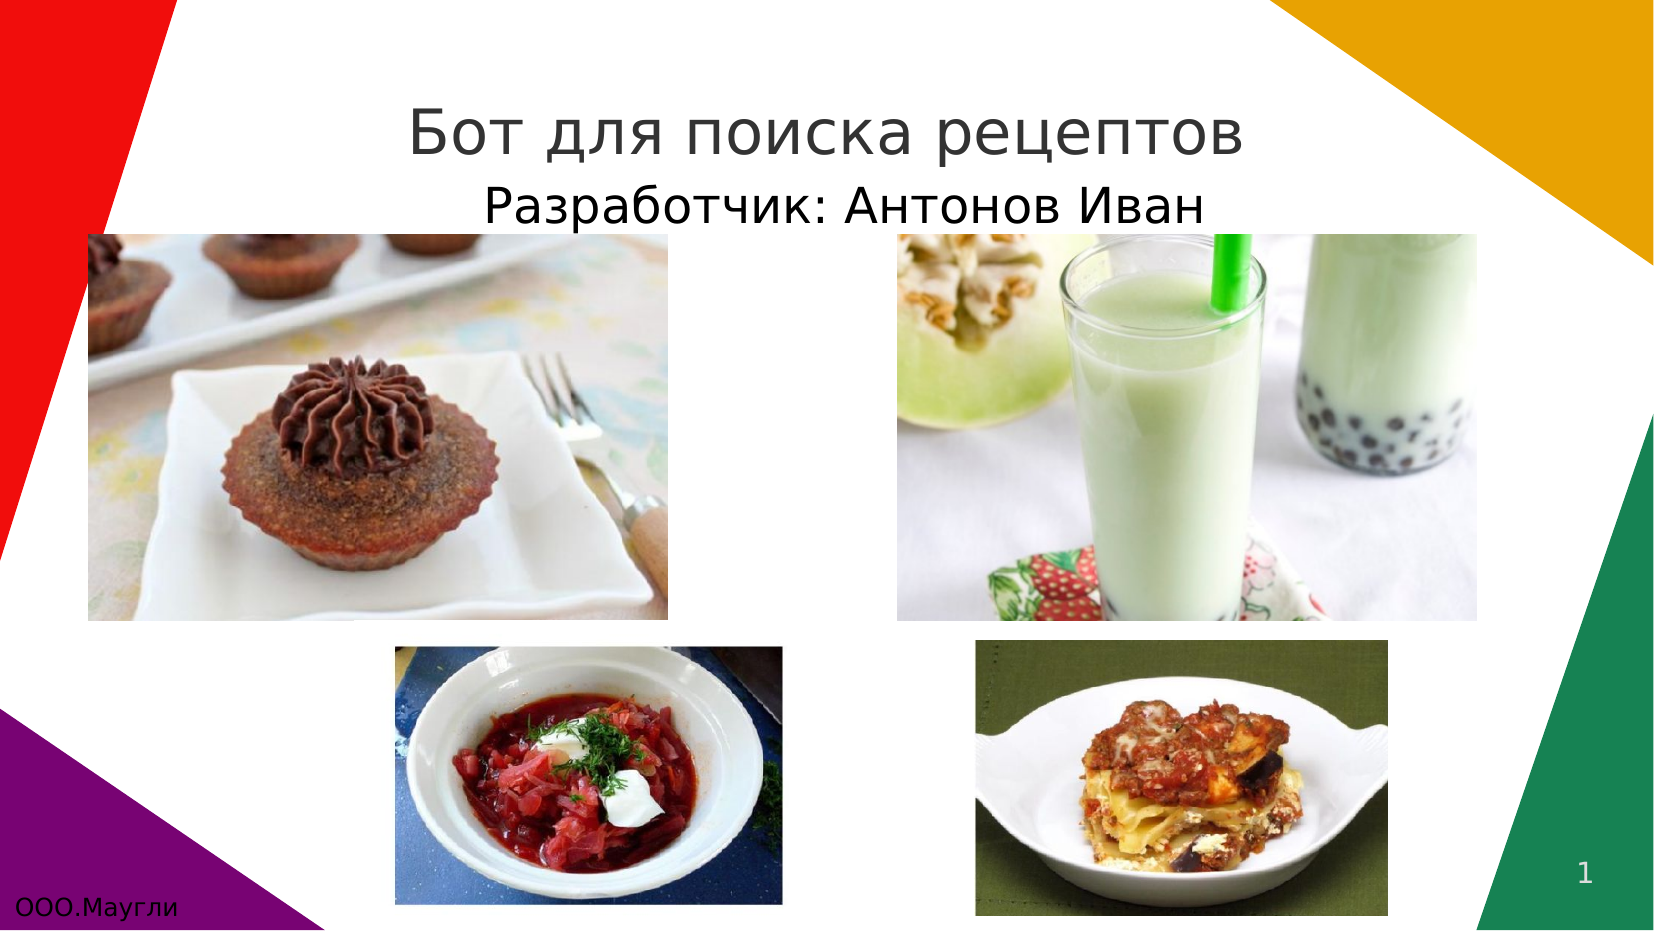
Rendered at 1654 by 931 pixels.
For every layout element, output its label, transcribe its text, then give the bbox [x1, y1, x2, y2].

title Бот для поиска рецептов [118, 59, 1536, 207]
list Разработчик: Антонов Иван [413, 177, 1211, 237]
picture [897, 234, 1477, 621]
picture [974, 640, 1388, 916]
text_box ООО.Маугли [0, 886, 194, 931]
picture [88, 234, 820, 930]
